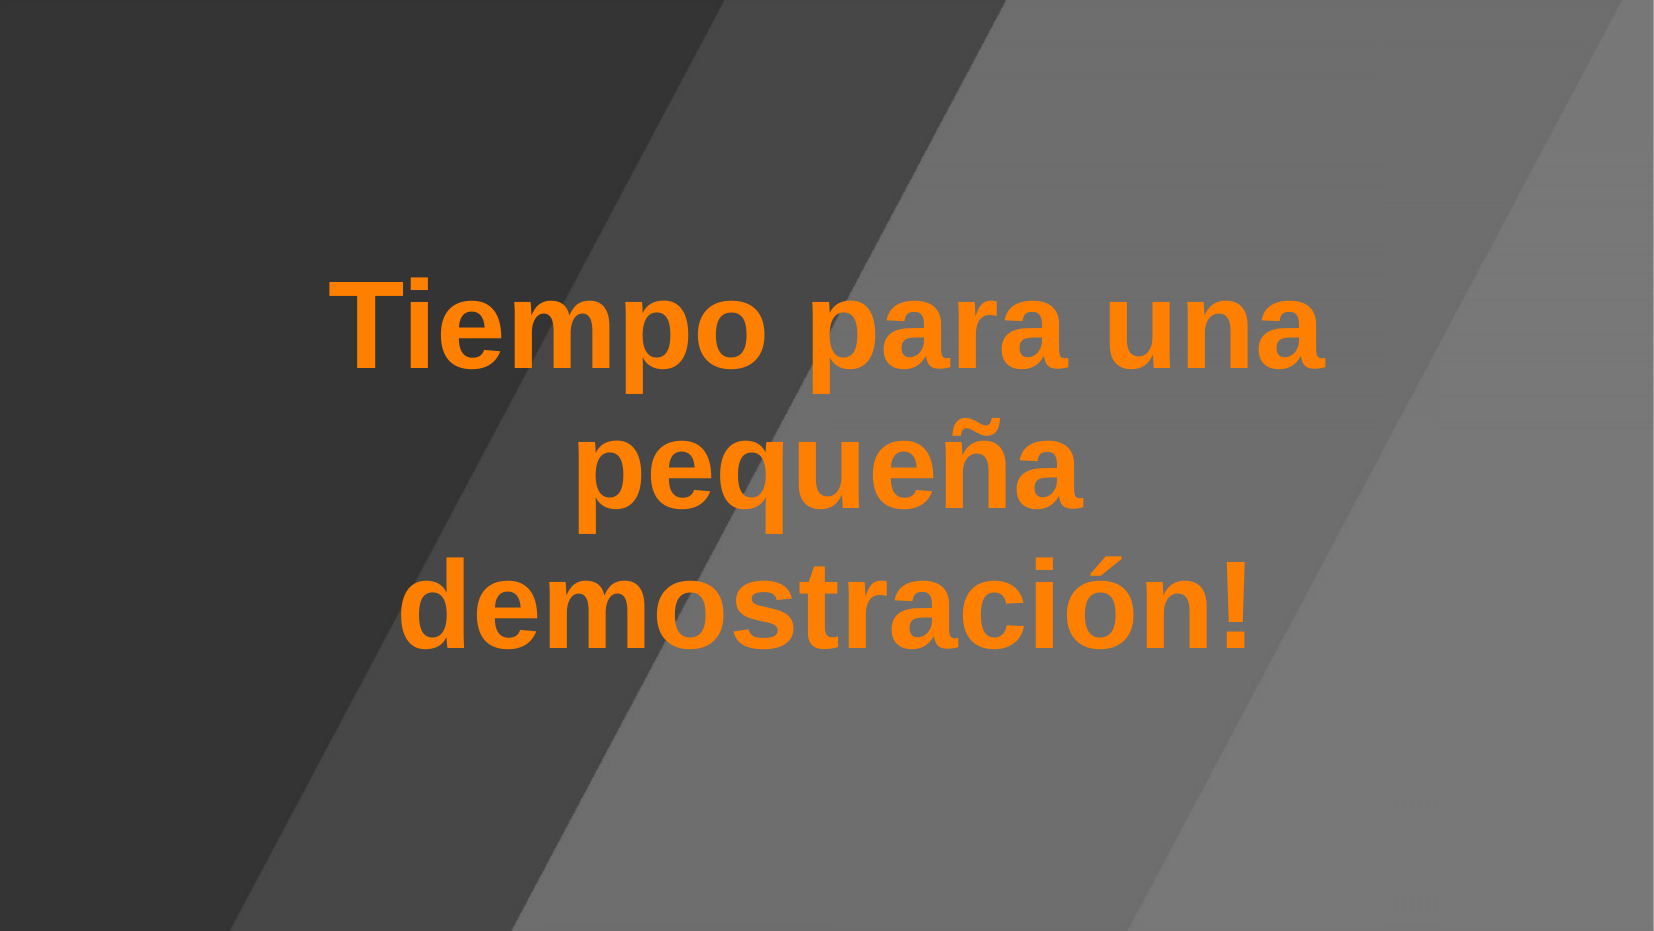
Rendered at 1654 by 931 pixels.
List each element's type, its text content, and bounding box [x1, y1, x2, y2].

text_box Tiempo para una pequeña demostración! [221, 247, 1433, 683]
picture [0, 0, 1654, 931]
